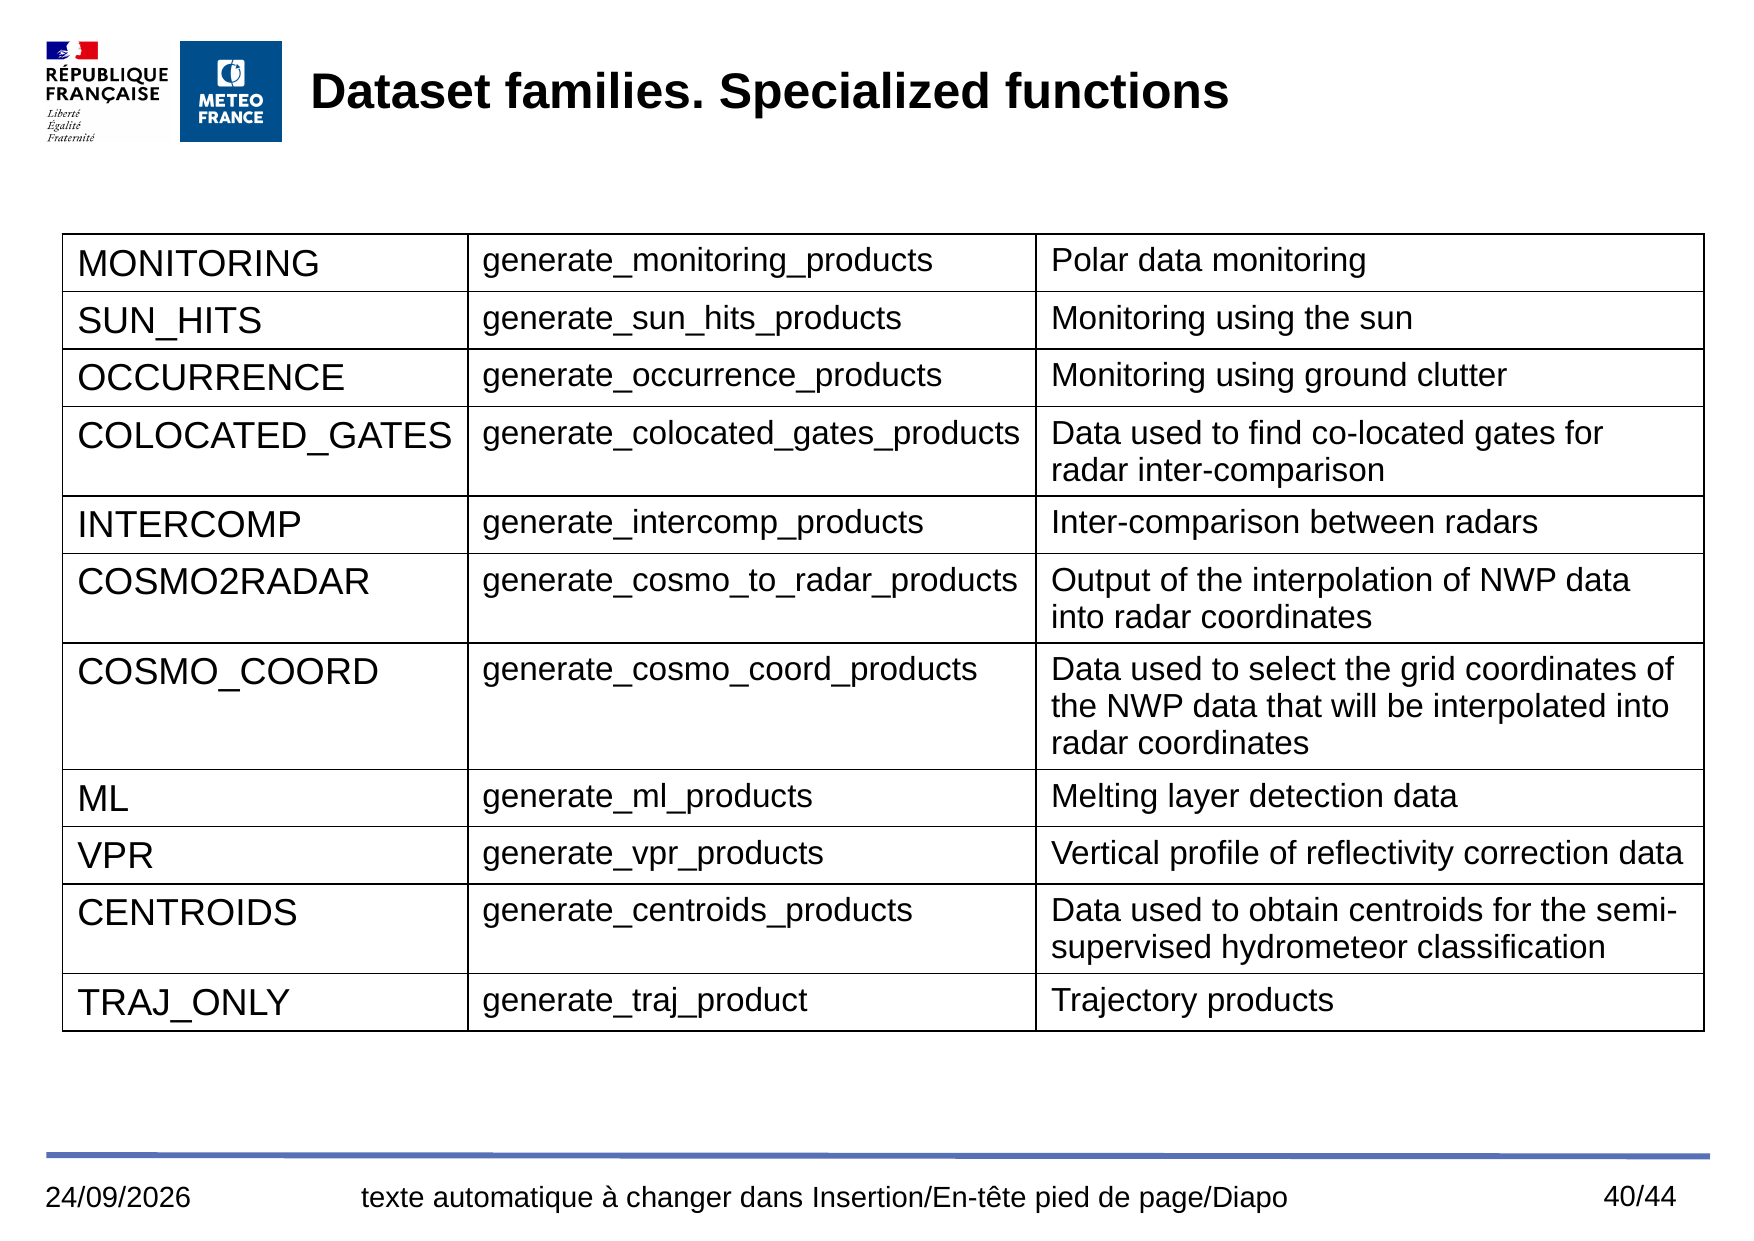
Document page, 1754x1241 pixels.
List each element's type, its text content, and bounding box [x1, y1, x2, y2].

table_cell generate_traj_product [469, 974, 1035, 1030]
table_cell COSMO2RADAR [63, 554, 467, 642]
table_cell generate_cosmo_coord_products [469, 644, 1035, 769]
table_cell COLOCATED_GATES [63, 407, 467, 495]
table_header Polar data monitoring [1037, 235, 1703, 291]
table_cell INTERCOMP [63, 497, 467, 553]
table_cell OCCURRENCE [63, 350, 467, 406]
table_cell Melting layer detection data [1037, 770, 1703, 826]
table_cell VPR [63, 827, 467, 883]
table_cell ML [63, 770, 467, 826]
table_header generate_monitoring_products [469, 235, 1035, 291]
table_cell generate_sun_hits_products [469, 292, 1035, 348]
table_cell Monitoring using the sun [1037, 292, 1703, 348]
table_header MONITORING [63, 235, 467, 291]
picture [46, 41, 172, 142]
table_cell generate_cosmo_to_radar_products [469, 554, 1035, 642]
title Dataset families. Specialized functions [310, 40, 1697, 142]
table_cell COSMO_COORD [63, 644, 467, 769]
table_cell Vertical profile of reflectivity correction data [1037, 827, 1703, 883]
table_cell Data used to find co-located gates for radar inter-comparison [1037, 407, 1703, 495]
picture [180, 41, 282, 142]
table_cell generate_centroids_products [469, 885, 1035, 973]
table_cell generate_ml_products [469, 770, 1035, 826]
table_cell Data used to select the grid coordinates of the NWP data that will be interpolated into radar coordinates [1037, 644, 1703, 769]
table_cell Trajectory products [1037, 974, 1703, 1030]
table_cell generate_vpr_products [469, 827, 1035, 883]
table_cell generate_intercomp_products [469, 497, 1035, 553]
table_cell generate_colocated_gates_products [469, 407, 1035, 495]
table_cell Output of the interpolation of NWP data into radar coordinates [1037, 554, 1703, 642]
table_cell Monitoring using ground clutter [1037, 350, 1703, 406]
table_cell generate_occurrence_products [469, 350, 1035, 406]
table_cell Inter-comparison between radars [1037, 497, 1703, 553]
table_cell CENTROIDS [63, 885, 467, 973]
table_cell SUN_HITS [63, 292, 467, 348]
table_cell Data used to obtain centroids for the semi-supervised hydrometeor classification [1037, 885, 1703, 973]
table_cell TRAJ_ONLY [63, 974, 467, 1030]
